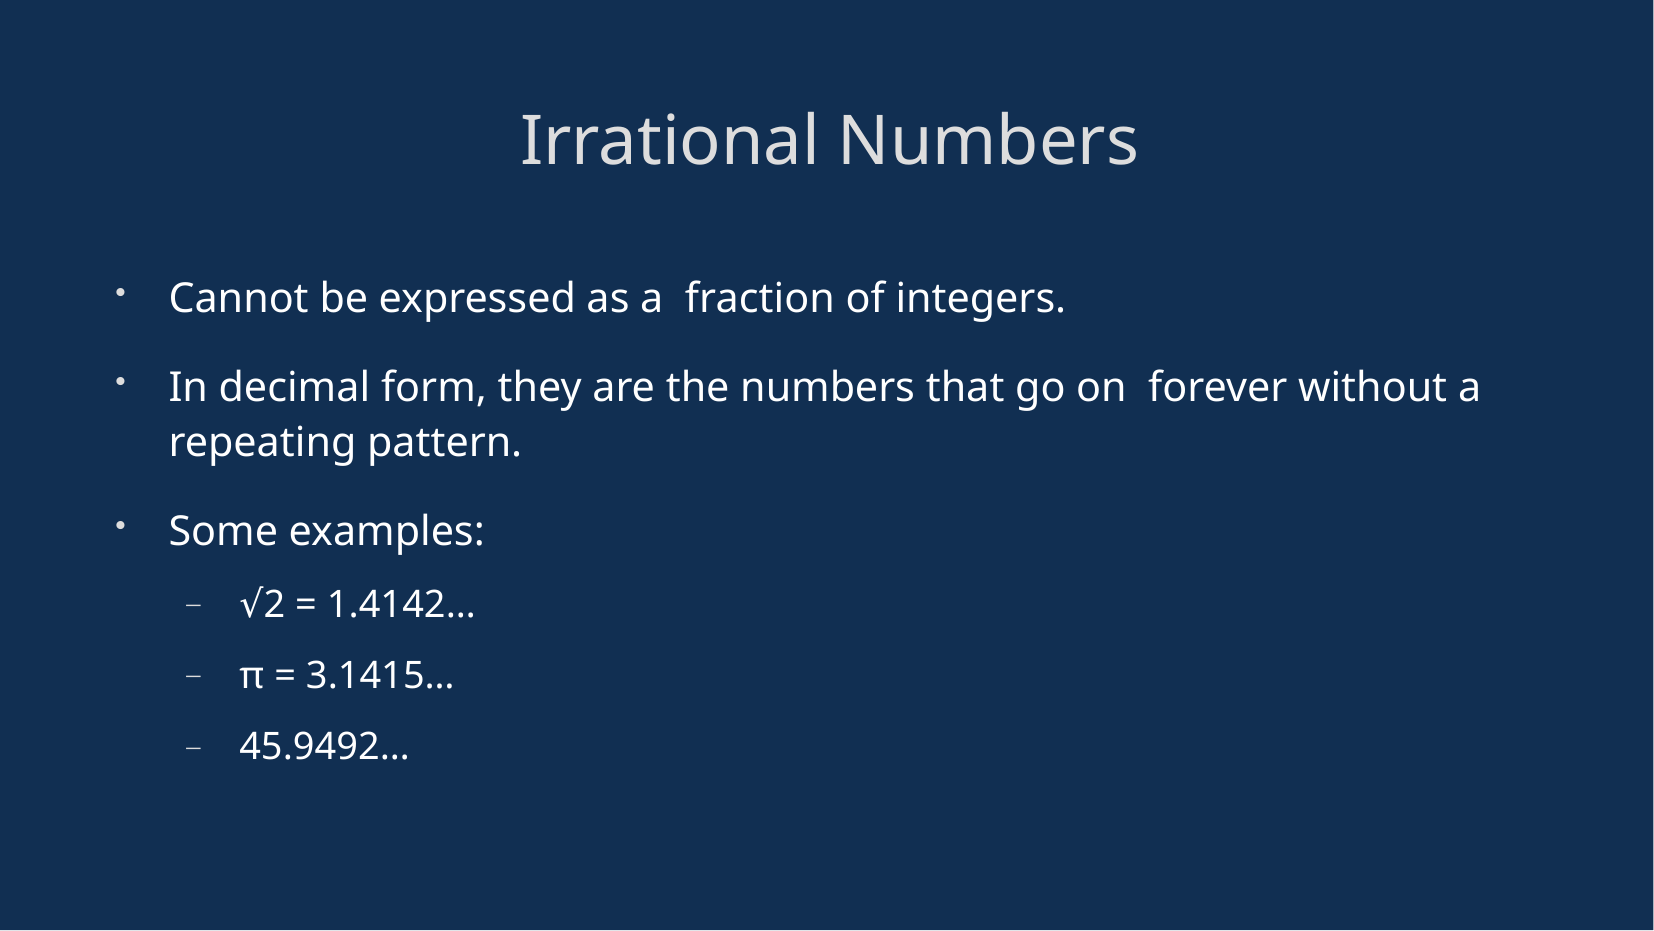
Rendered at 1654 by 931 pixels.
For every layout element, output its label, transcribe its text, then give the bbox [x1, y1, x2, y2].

title Irrational Numbers [97, 56, 1563, 220]
list Cannot be expressed as a fraction of integers. In decimal form, they are the numbers that go on forever without a repeating pattern. Some examples: √2 = 1.4142… π = 3.1415… 45.9492… [97, 268, 1563, 806]
